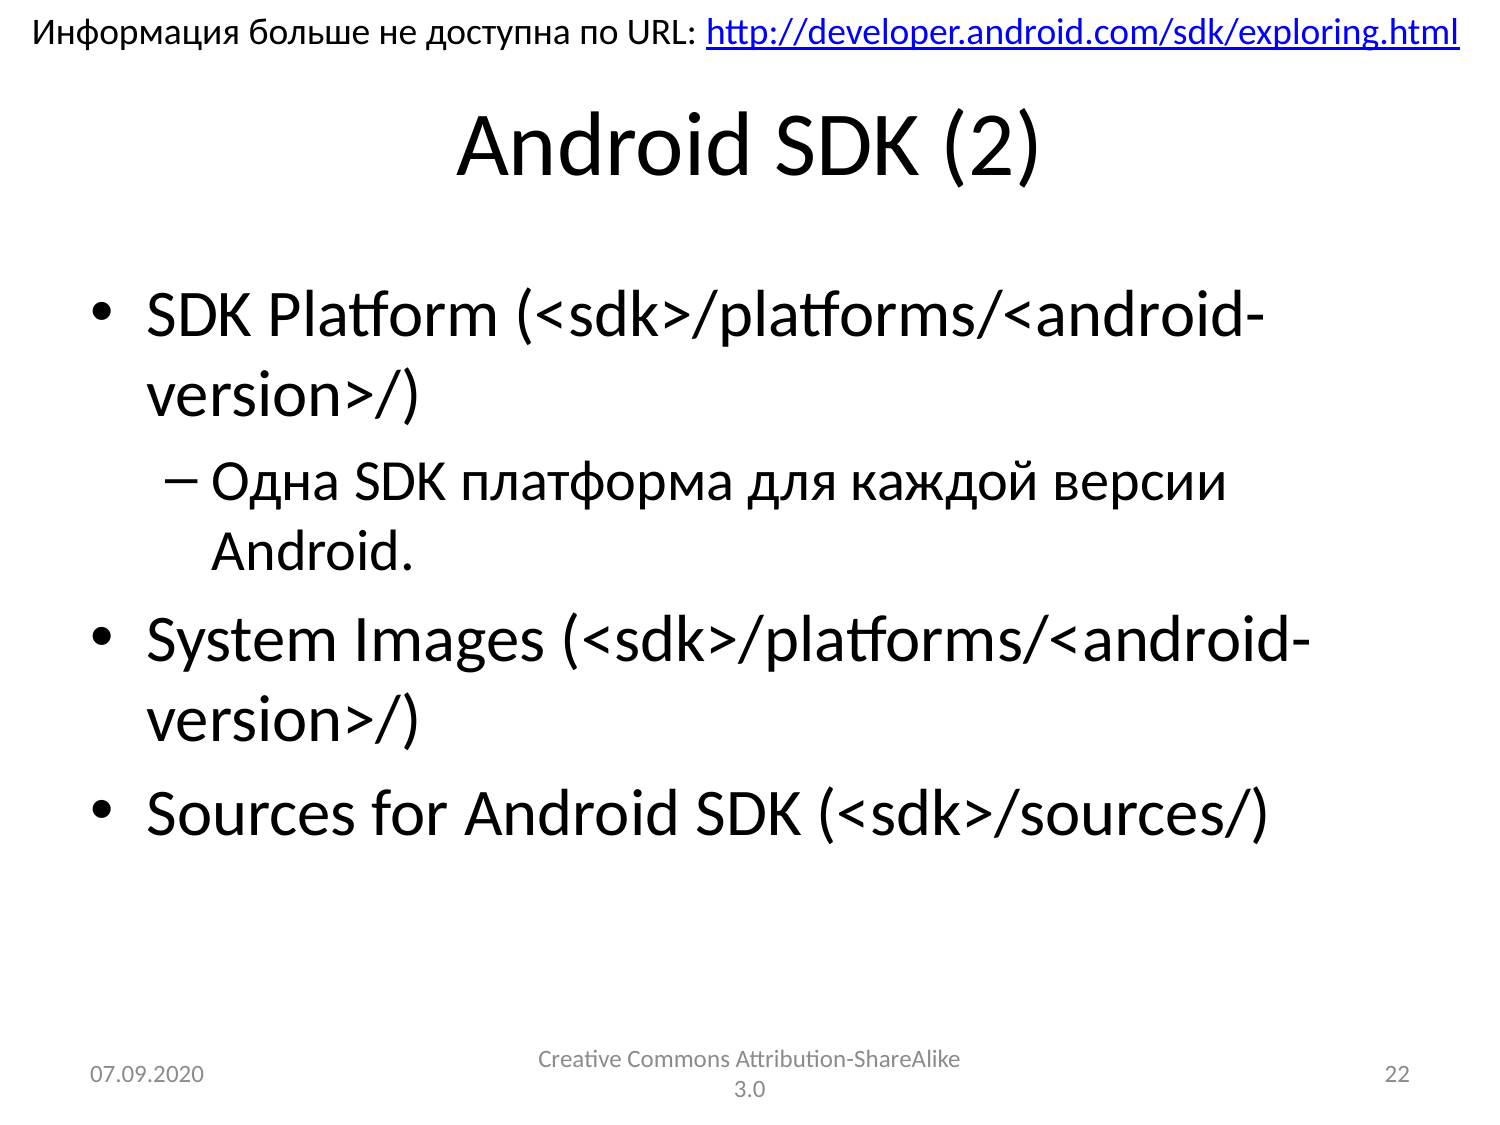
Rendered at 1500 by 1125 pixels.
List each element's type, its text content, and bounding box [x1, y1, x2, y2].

title Android SDK (2) [75, 60, 1425, 233]
text_box Информация больше не доступна по URL: http://developer.android.com/sdk/exploring.html [0, 0, 1500, 60]
footer Creative Commons Attribution-ShareAlike 3.0 [512, 1042, 988, 1103]
list SDK Platform (<sdk>/platforms/<android-version>/) Одна SDK платформа для каждой версии Android. System Images (<sdk>/platforms/<android-version>/) Sources for Android SDK (<sdk>/sources/) [75, 262, 1425, 1005]
slide_number <number> [1074, 1042, 1425, 1103]
